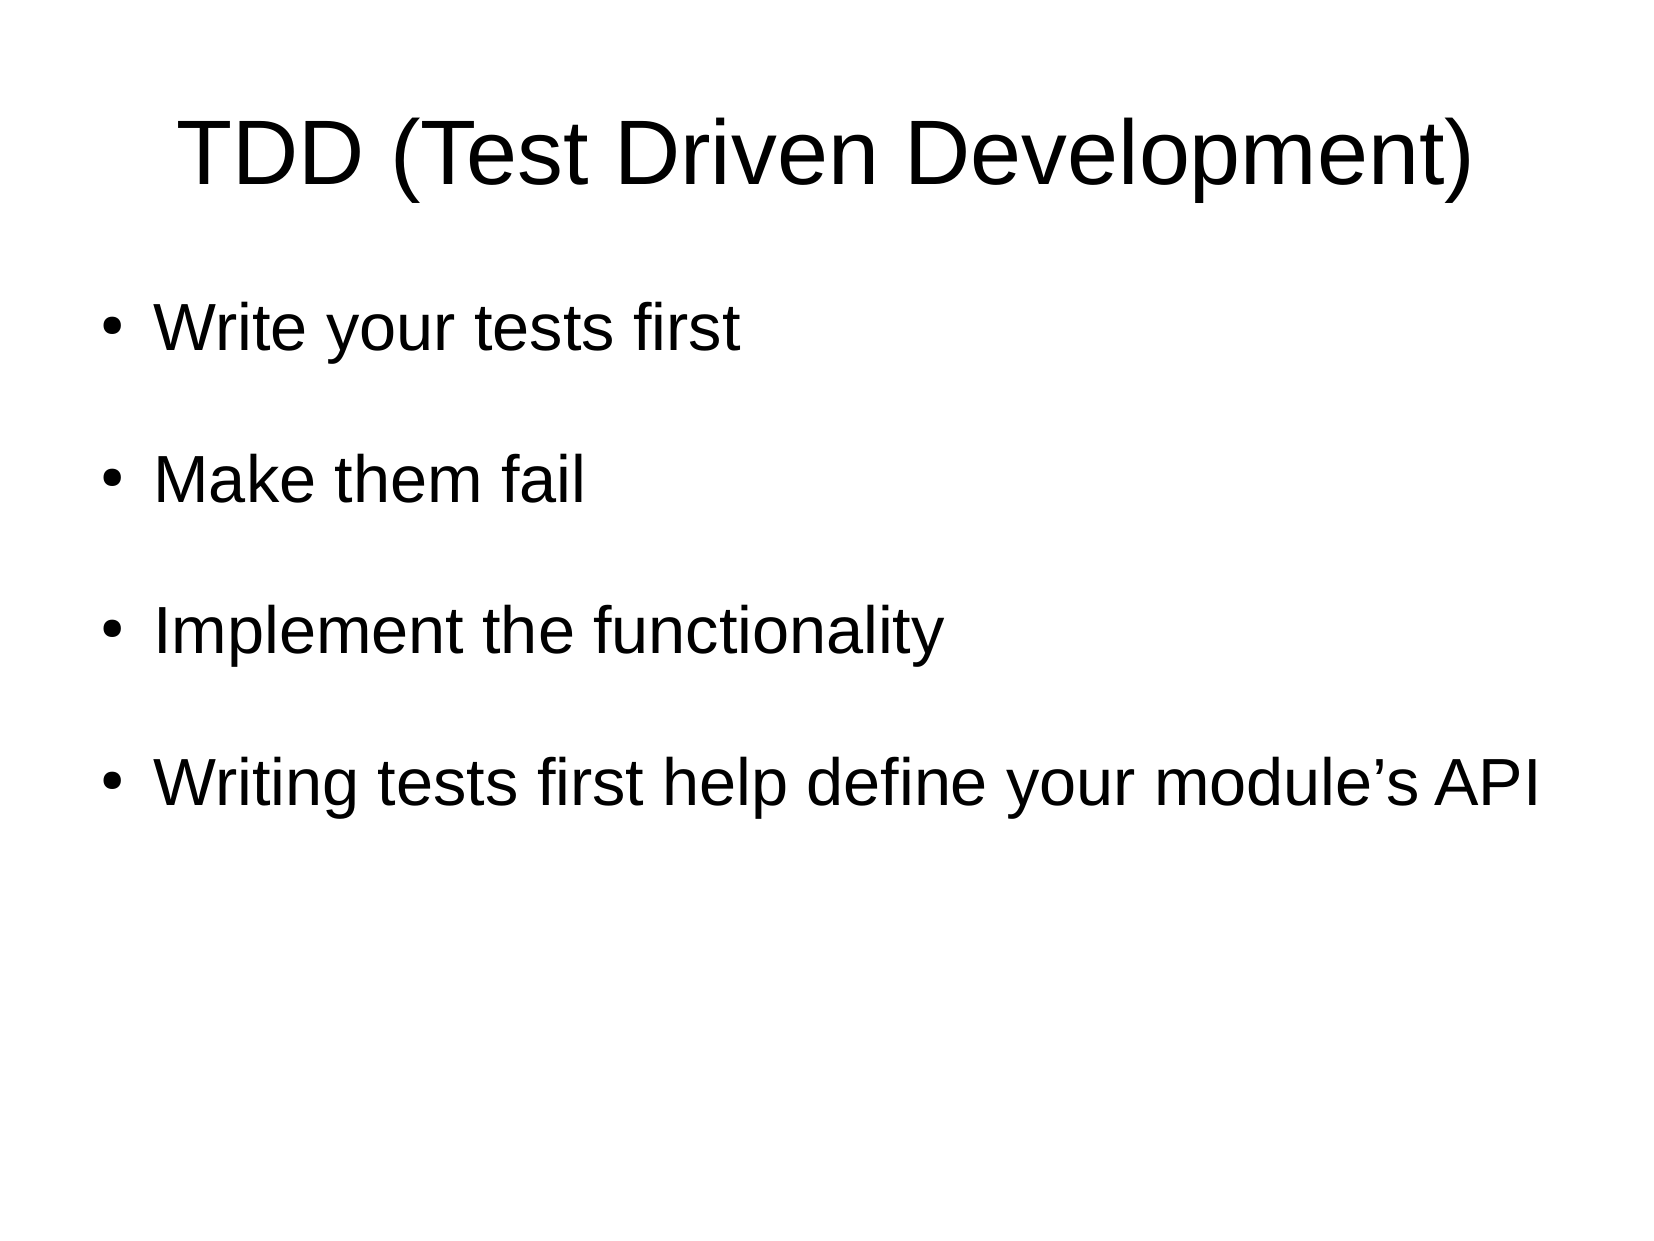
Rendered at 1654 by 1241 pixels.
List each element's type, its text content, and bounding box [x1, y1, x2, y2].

title TDD (Test Driven Development) [82, 49, 1571, 257]
list Write your tests first Make them fail Implement the functionality Writing tests first help define your module’s API [82, 290, 1571, 1010]
